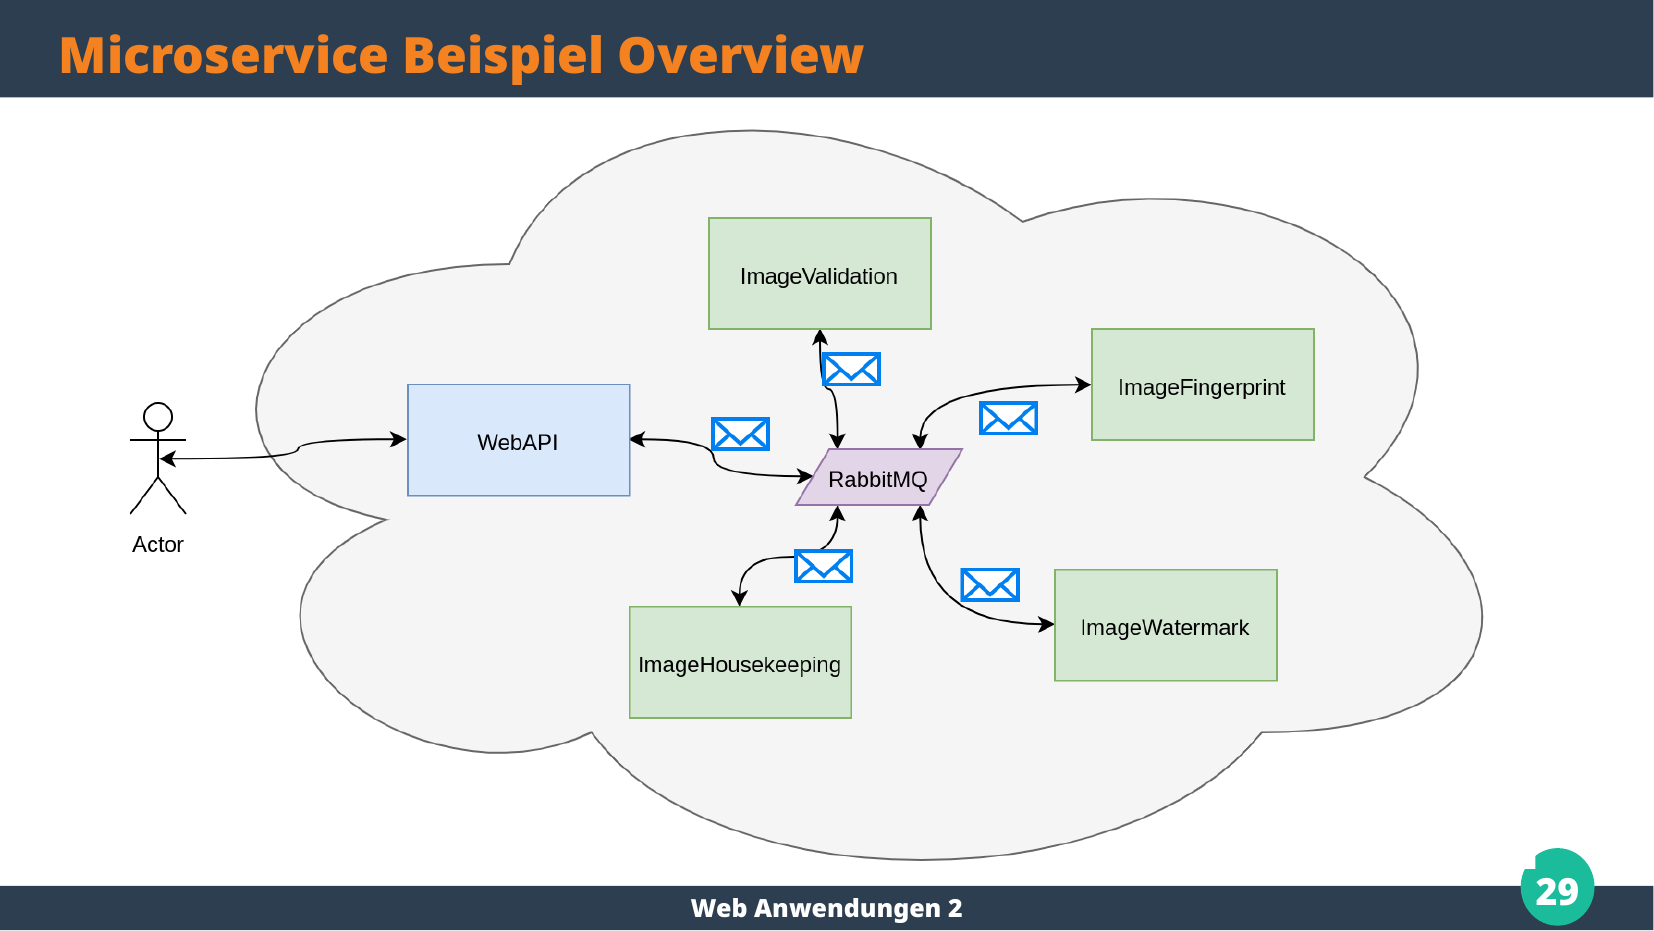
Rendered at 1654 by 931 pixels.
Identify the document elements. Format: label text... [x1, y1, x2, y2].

picture [129, 120, 1536, 869]
title Microservice Beispiel Overview [59, 8, 1595, 89]
